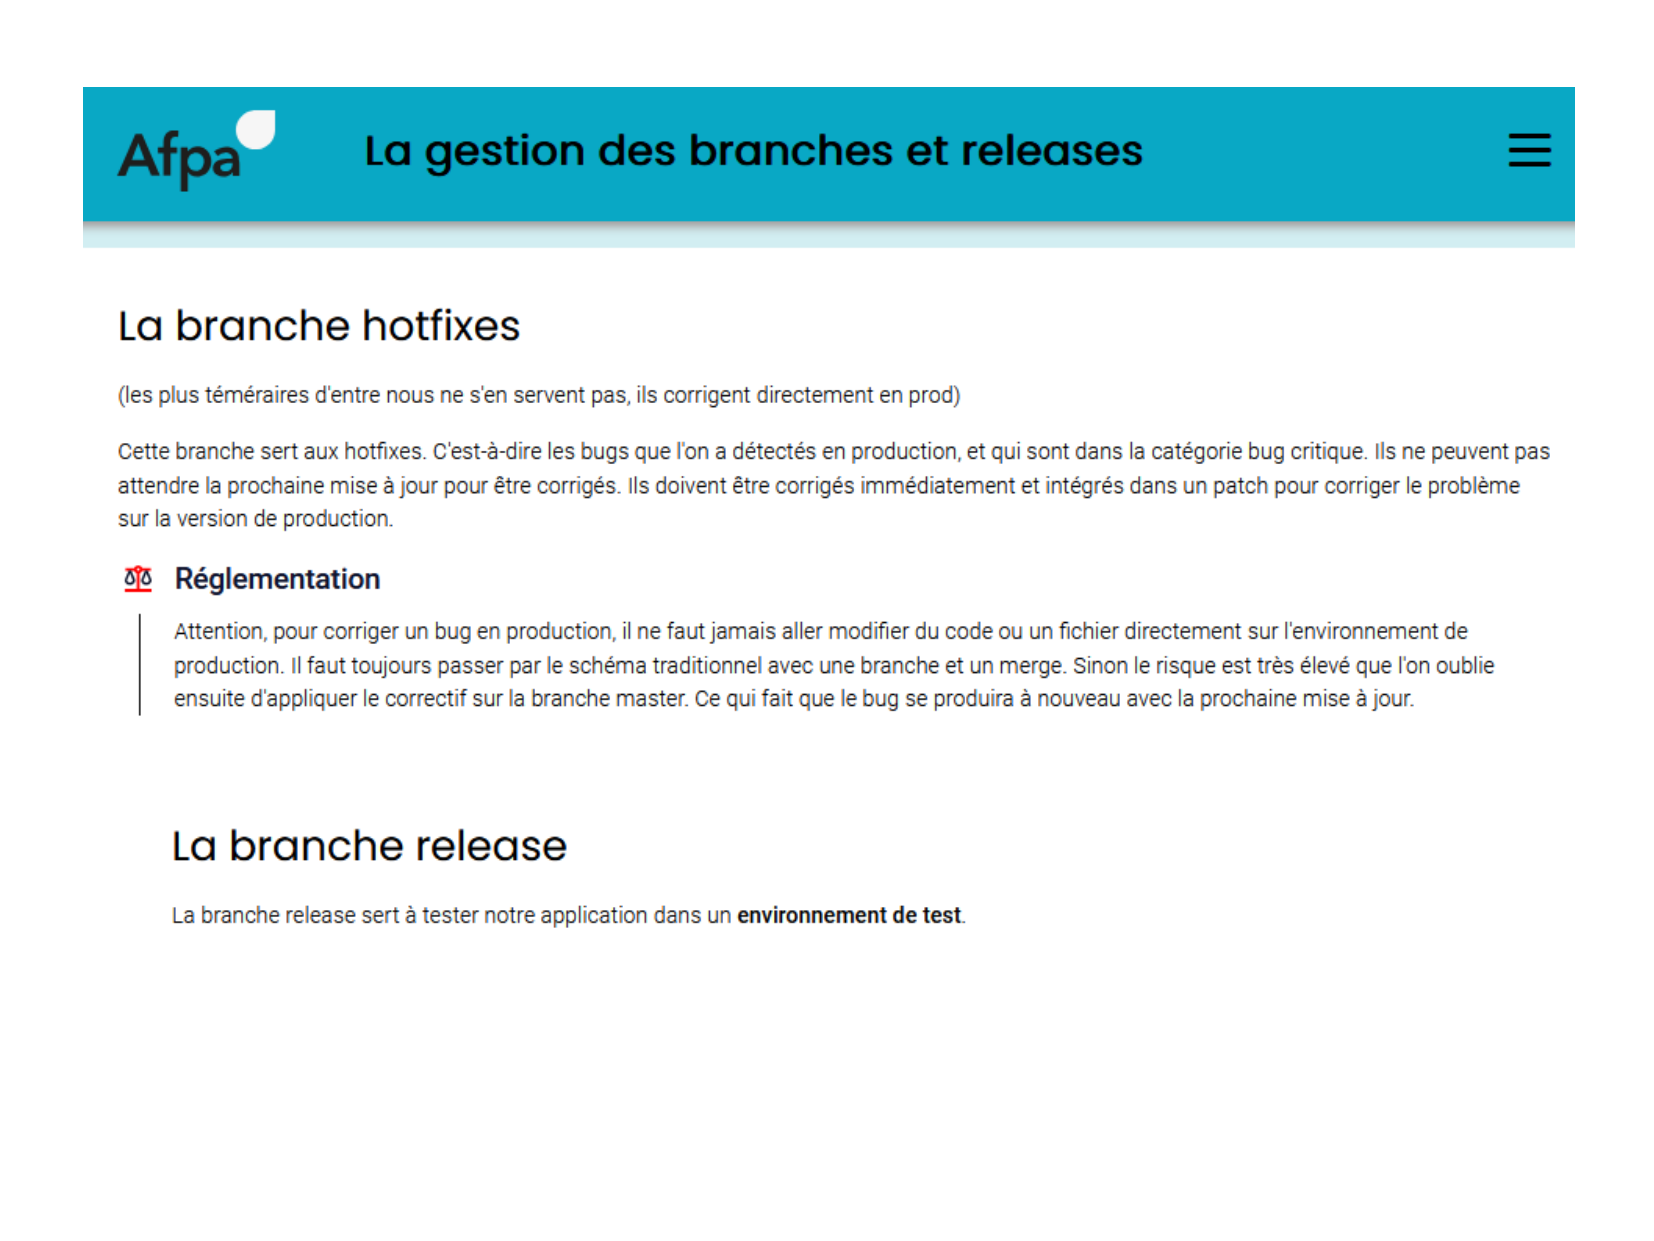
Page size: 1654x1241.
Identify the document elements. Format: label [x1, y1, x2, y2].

picture [83, 87, 1575, 964]
